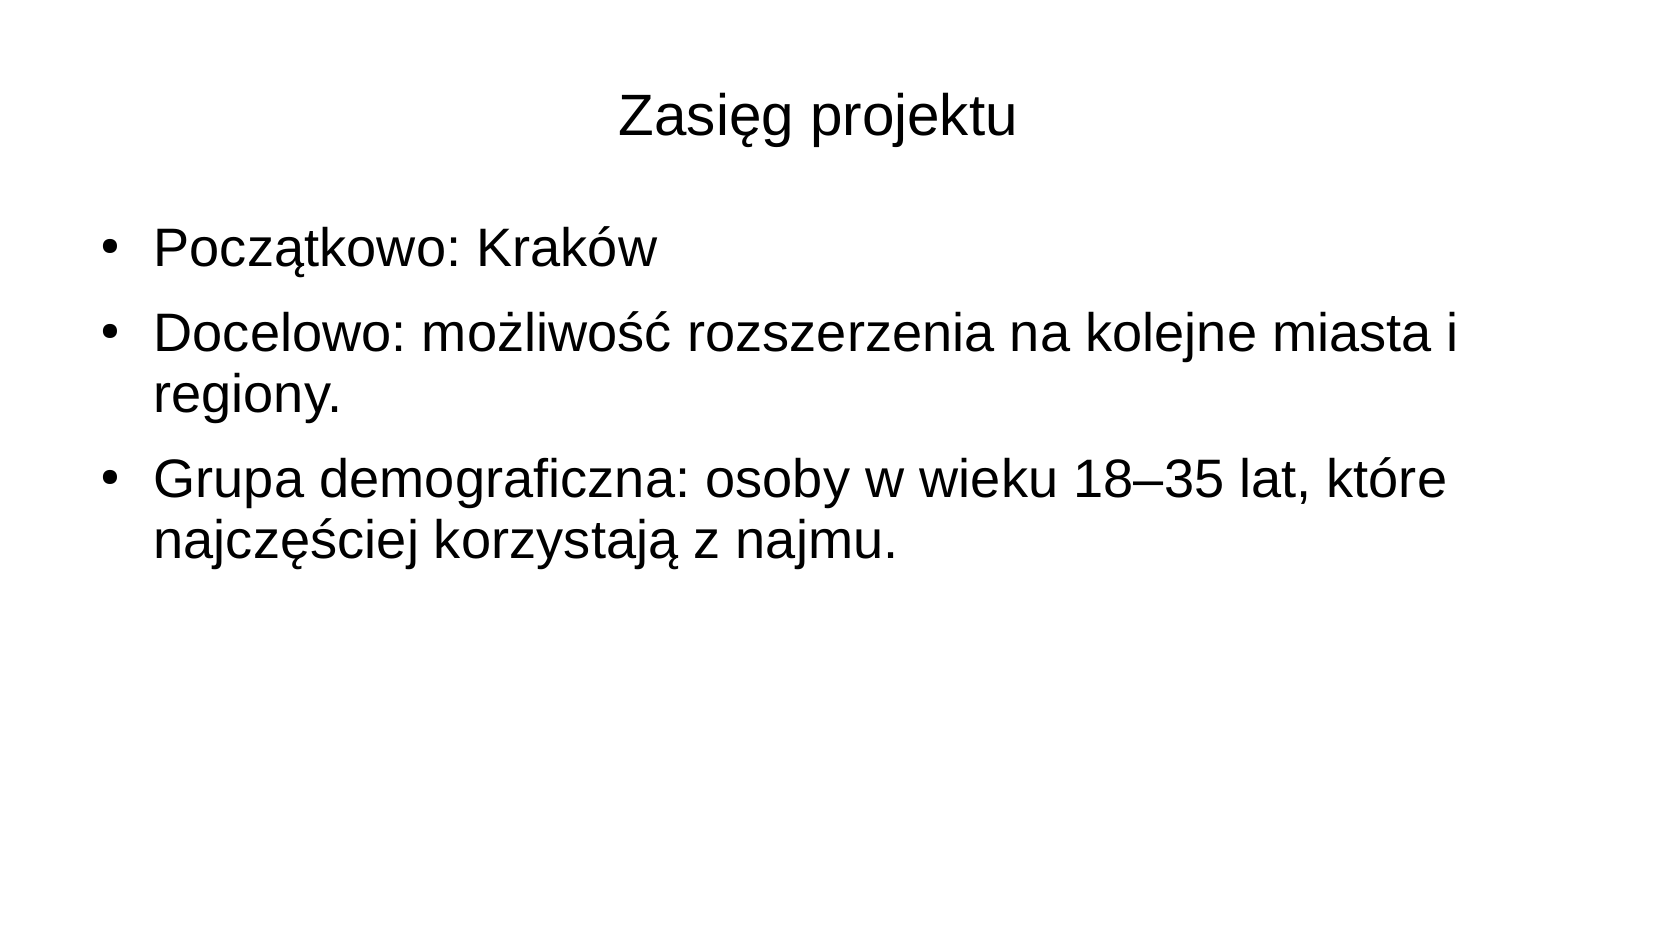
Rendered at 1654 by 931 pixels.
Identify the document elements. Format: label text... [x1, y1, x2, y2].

list Początkowo: Kraków Docelowo: możliwość rozszerzenia na kolejne miasta i regiony. Grupa demograficzna: osoby w wieku 18–35 lat, które najczęściej korzystają z najmu. [82, 217, 1571, 758]
title Zasięg projektu [82, 37, 1571, 193]
